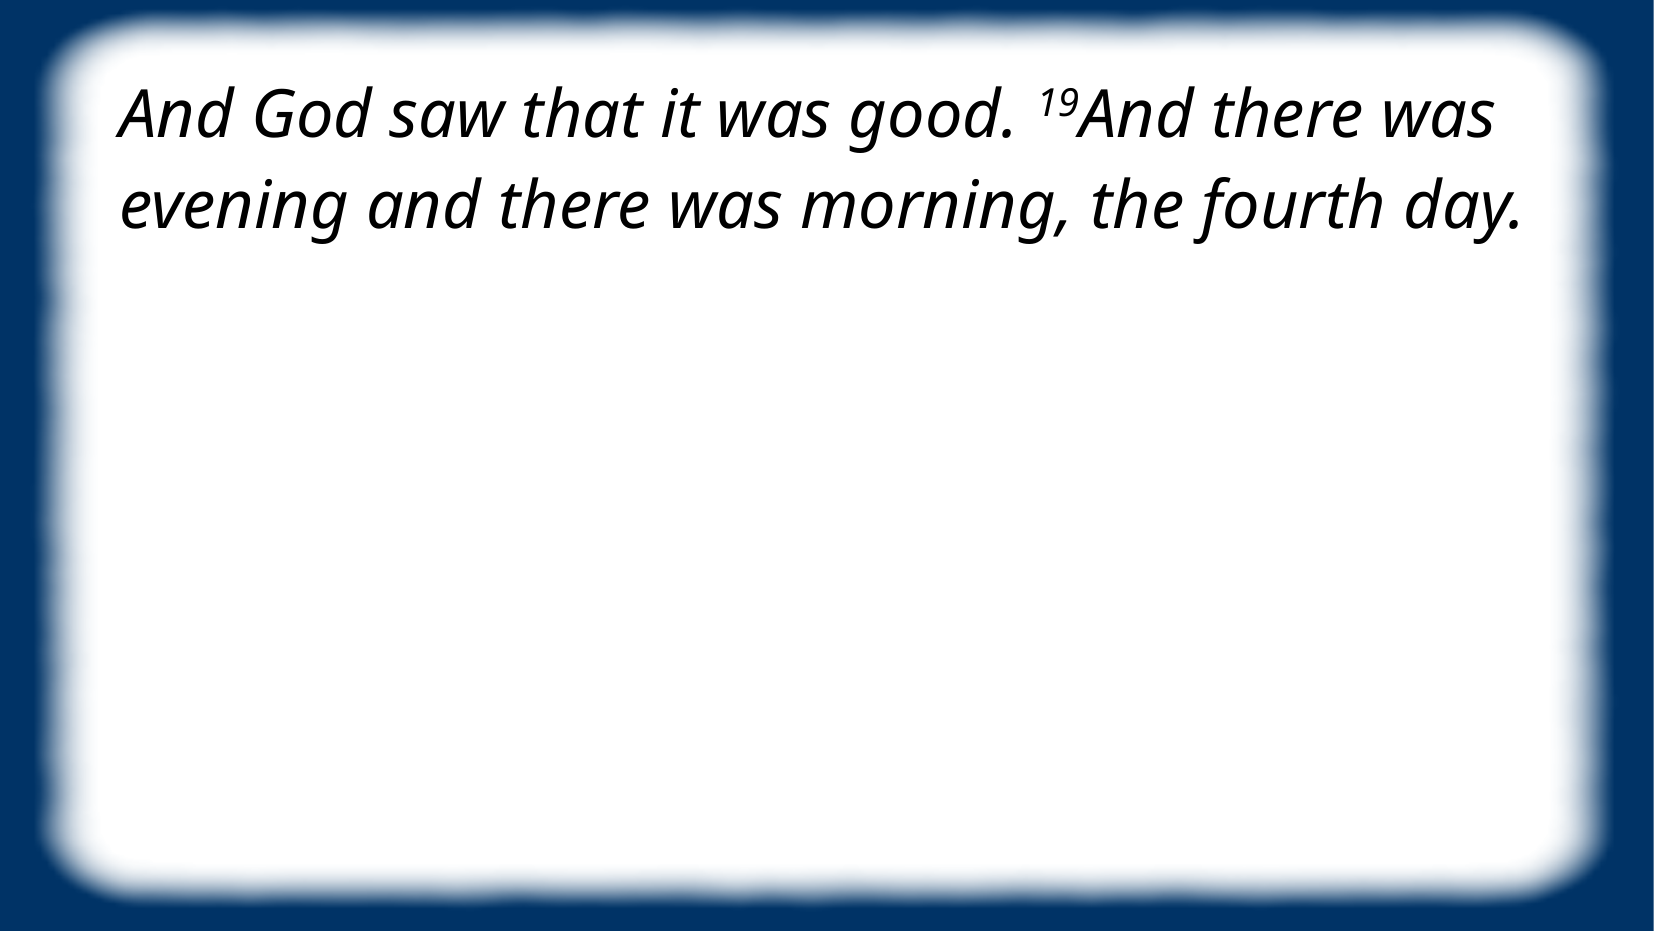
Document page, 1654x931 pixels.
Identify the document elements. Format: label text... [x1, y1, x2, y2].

text_box And God saw that it was good. 19And there was evening and there was morning, the fourth day. [104, 58, 1560, 286]
picture [0, 0, 1654, 931]
